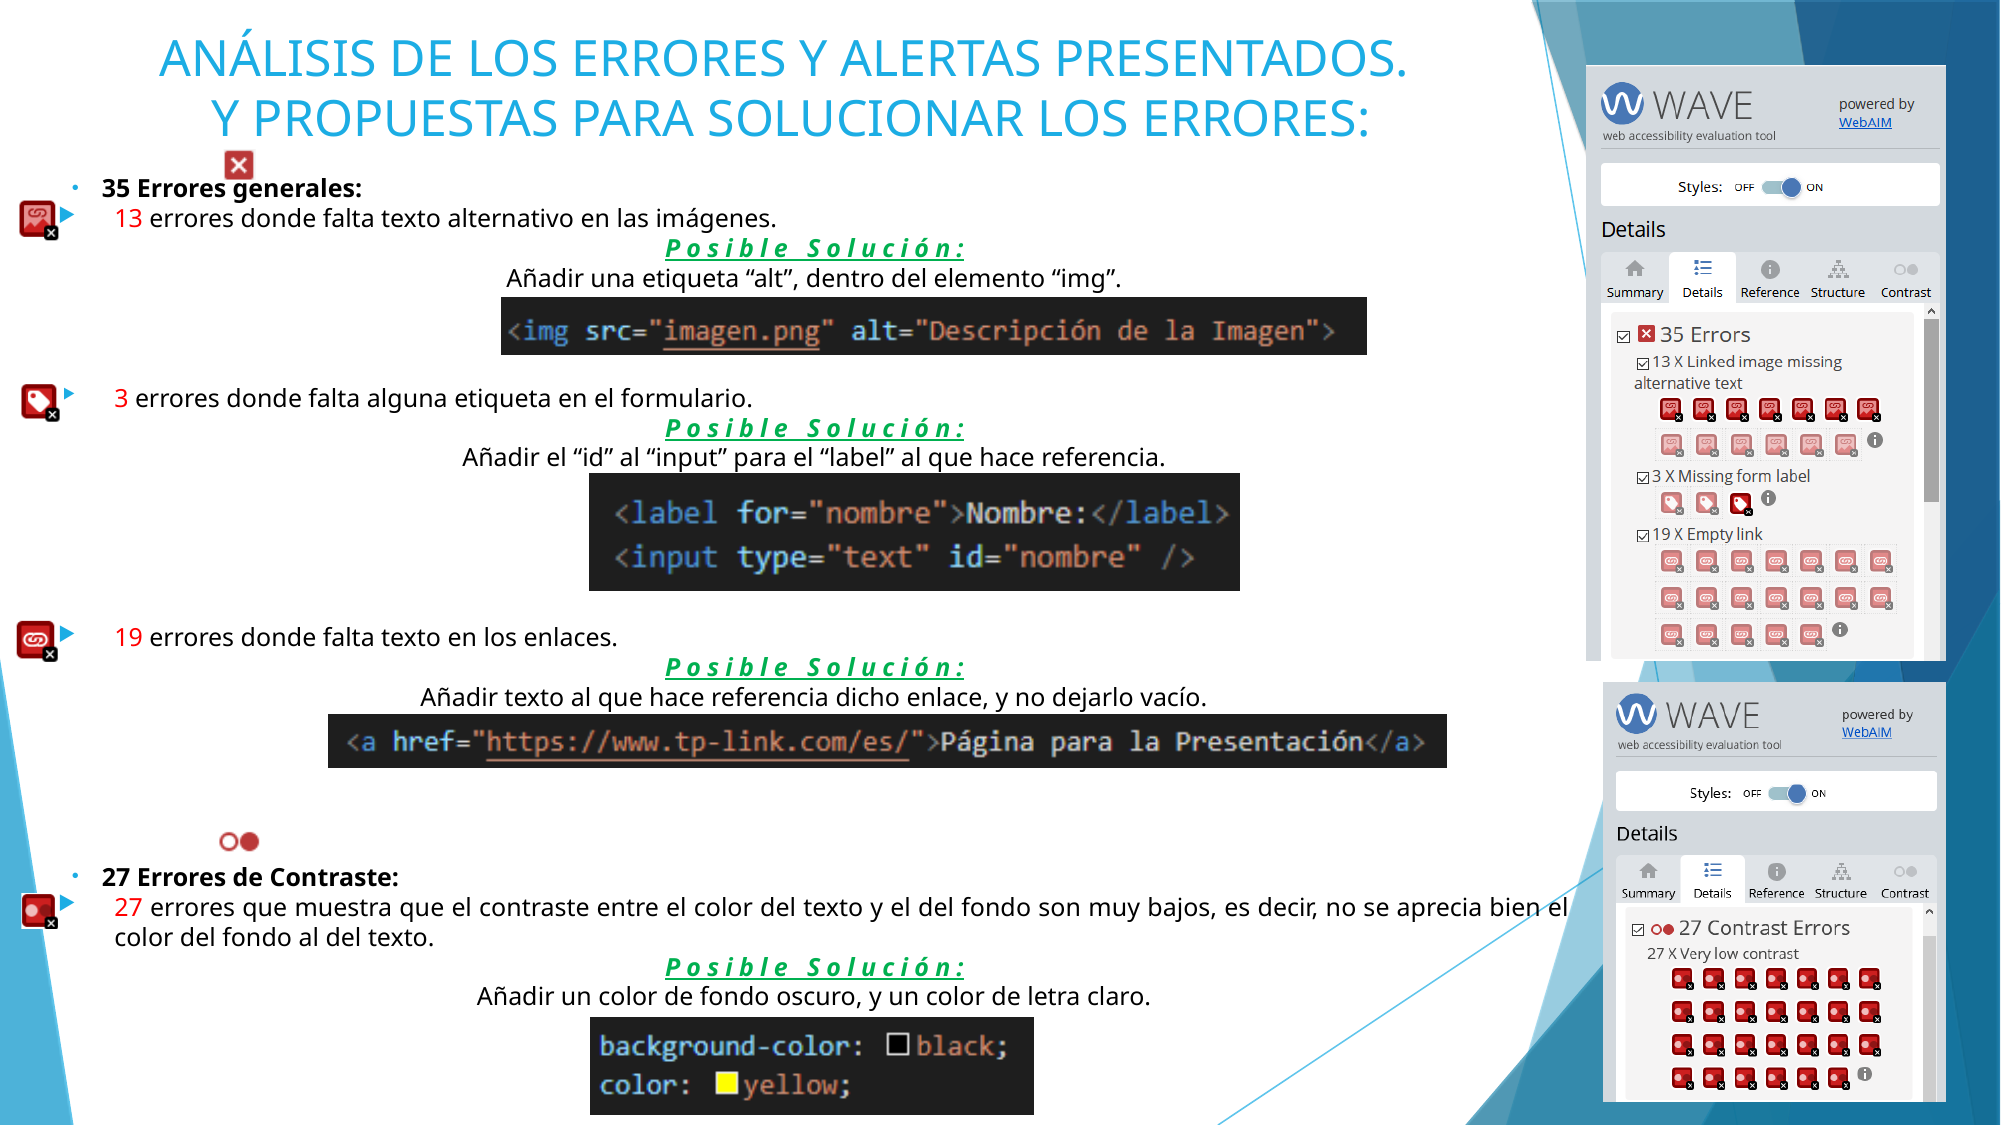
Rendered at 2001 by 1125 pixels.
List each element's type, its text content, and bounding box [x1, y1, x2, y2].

picture [15, 381, 64, 426]
picture [19, 200, 59, 241]
picture [589, 473, 1240, 591]
picture [1586, 65, 1946, 661]
picture [223, 149, 256, 180]
picture [501, 297, 1367, 355]
picture [21, 893, 59, 929]
picture [1603, 682, 1946, 1102]
picture [204, 823, 275, 865]
list 35 Errores generales: 13 errores donde falta texto alternativo en las imágenes. Posible Solución: Añadir una etiqueta “alt”, dentro del elemento “img”. 3 errores donde falta alguna etiqueta en el formulario. Posible Solución: Añadir el “id” al “input” para el “label” al que hace referencia. 19 errores donde falta texto en los enlaces. Posible Solución: Añadir texto al que hace referencia dicho enlace, y no dejarlo vacío. 27 Errores de Contraste: 27 errores que muestra que el contraste entre el color del texto y el del fondo son muy bajos, es decir, no se aprecia bien el color del fondo al del texto. Posible Solución: Añadir un color de fondo oscuro, y un color de letra claro. [43, 164, 1587, 1115]
picture [14, 620, 60, 665]
picture [590, 1017, 1034, 1115]
title ANÁLISIS DE LOS ERRORES Y ALERTAS PRESENTADOS. Y PROPUESTAS PARA SOLUCIONAR LOS ERRORES: [26, 18, 1557, 165]
picture [328, 714, 1447, 768]
